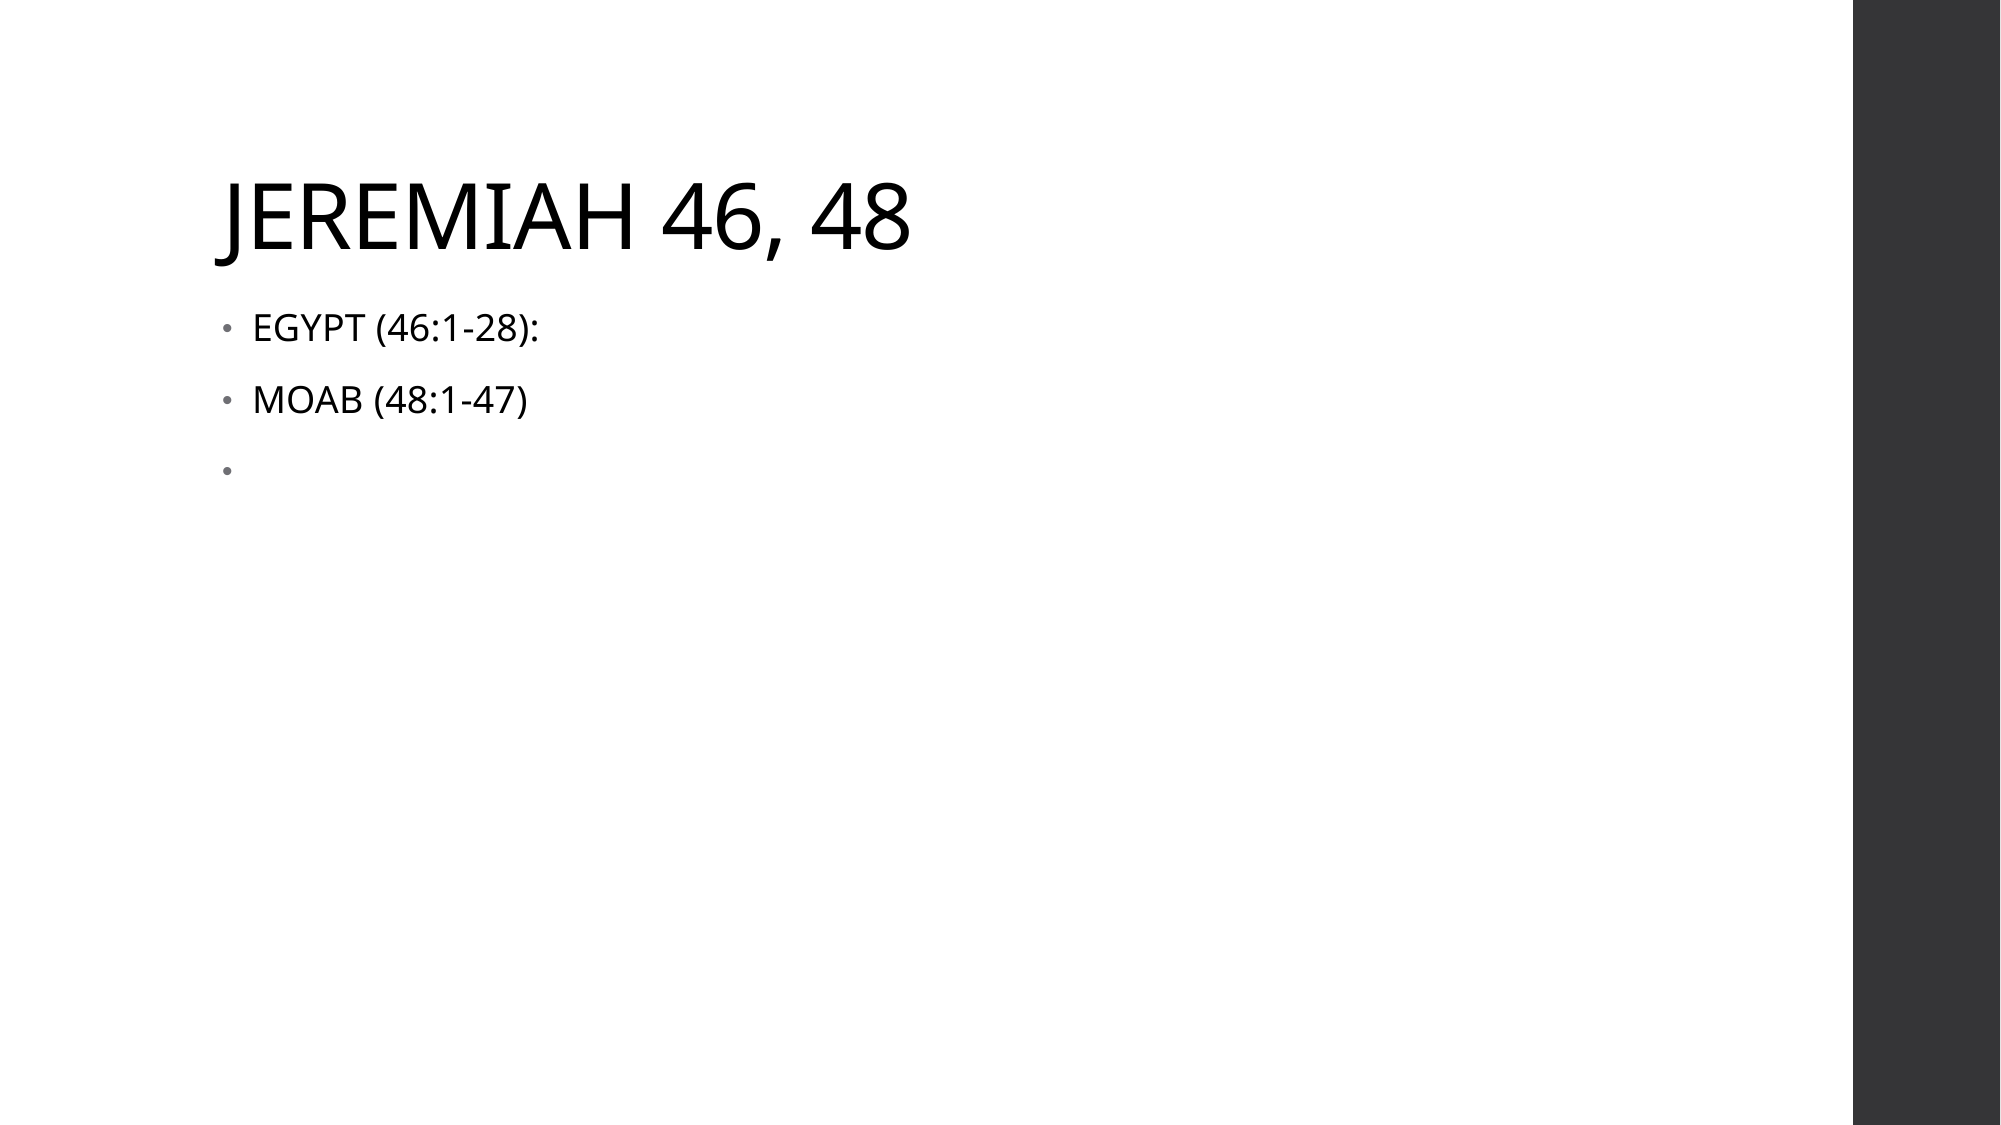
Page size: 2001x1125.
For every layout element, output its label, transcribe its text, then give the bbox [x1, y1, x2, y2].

title JEREMIAH 46, 48 [206, 60, 1797, 278]
list EGYPT (46:1-28): MOAB (48:1-47) [206, 299, 1617, 1014]
